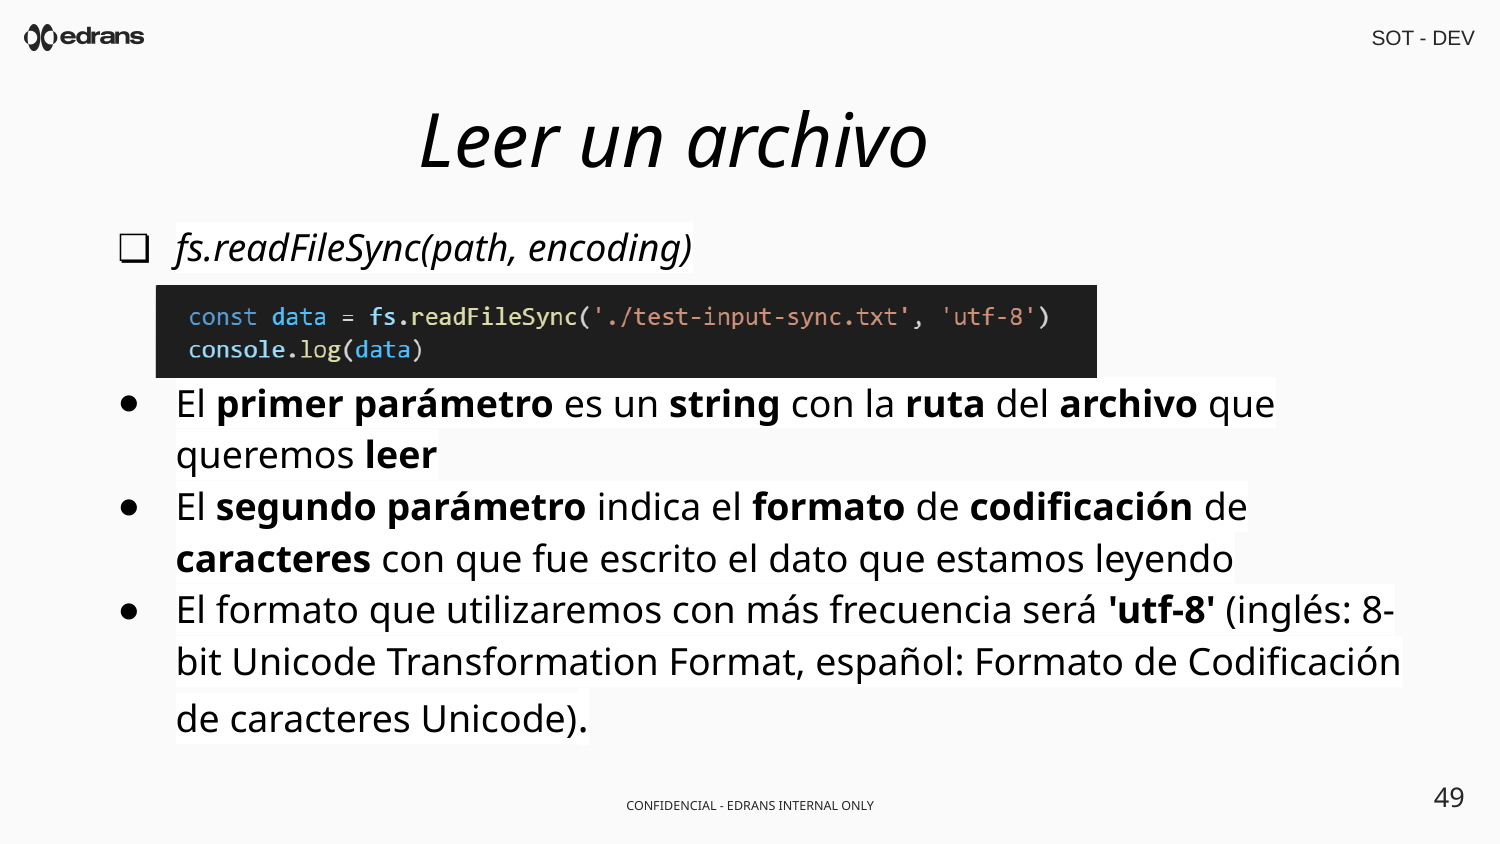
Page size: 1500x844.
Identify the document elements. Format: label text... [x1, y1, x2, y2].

text_box fs.readFileSync(path, encoding) El primer parámetro es un string con la ruta del archivo que queremos leer El segundo parámetro indica el formato de codificación de caracteres con que fue escrito el dato que estamos leyendo El formato que utilizaremos con más frecuencia será 'utf-8' (inglés: 8-bit Unicode Transformation Format, español: Formato de Codificación de caracteres Unicode). [85, 202, 1418, 804]
text_box Leer un archivo [125, 77, 1224, 202]
picture [24, 24, 144, 51]
slide_number <número> [1389, 764, 1480, 830]
text_box SOT - DEV [1266, 24, 1475, 51]
text_box CONFIDENCIAL - EDRANS INTERNAL ONLY [613, 804, 887, 814]
picture [155, 285, 1097, 378]
